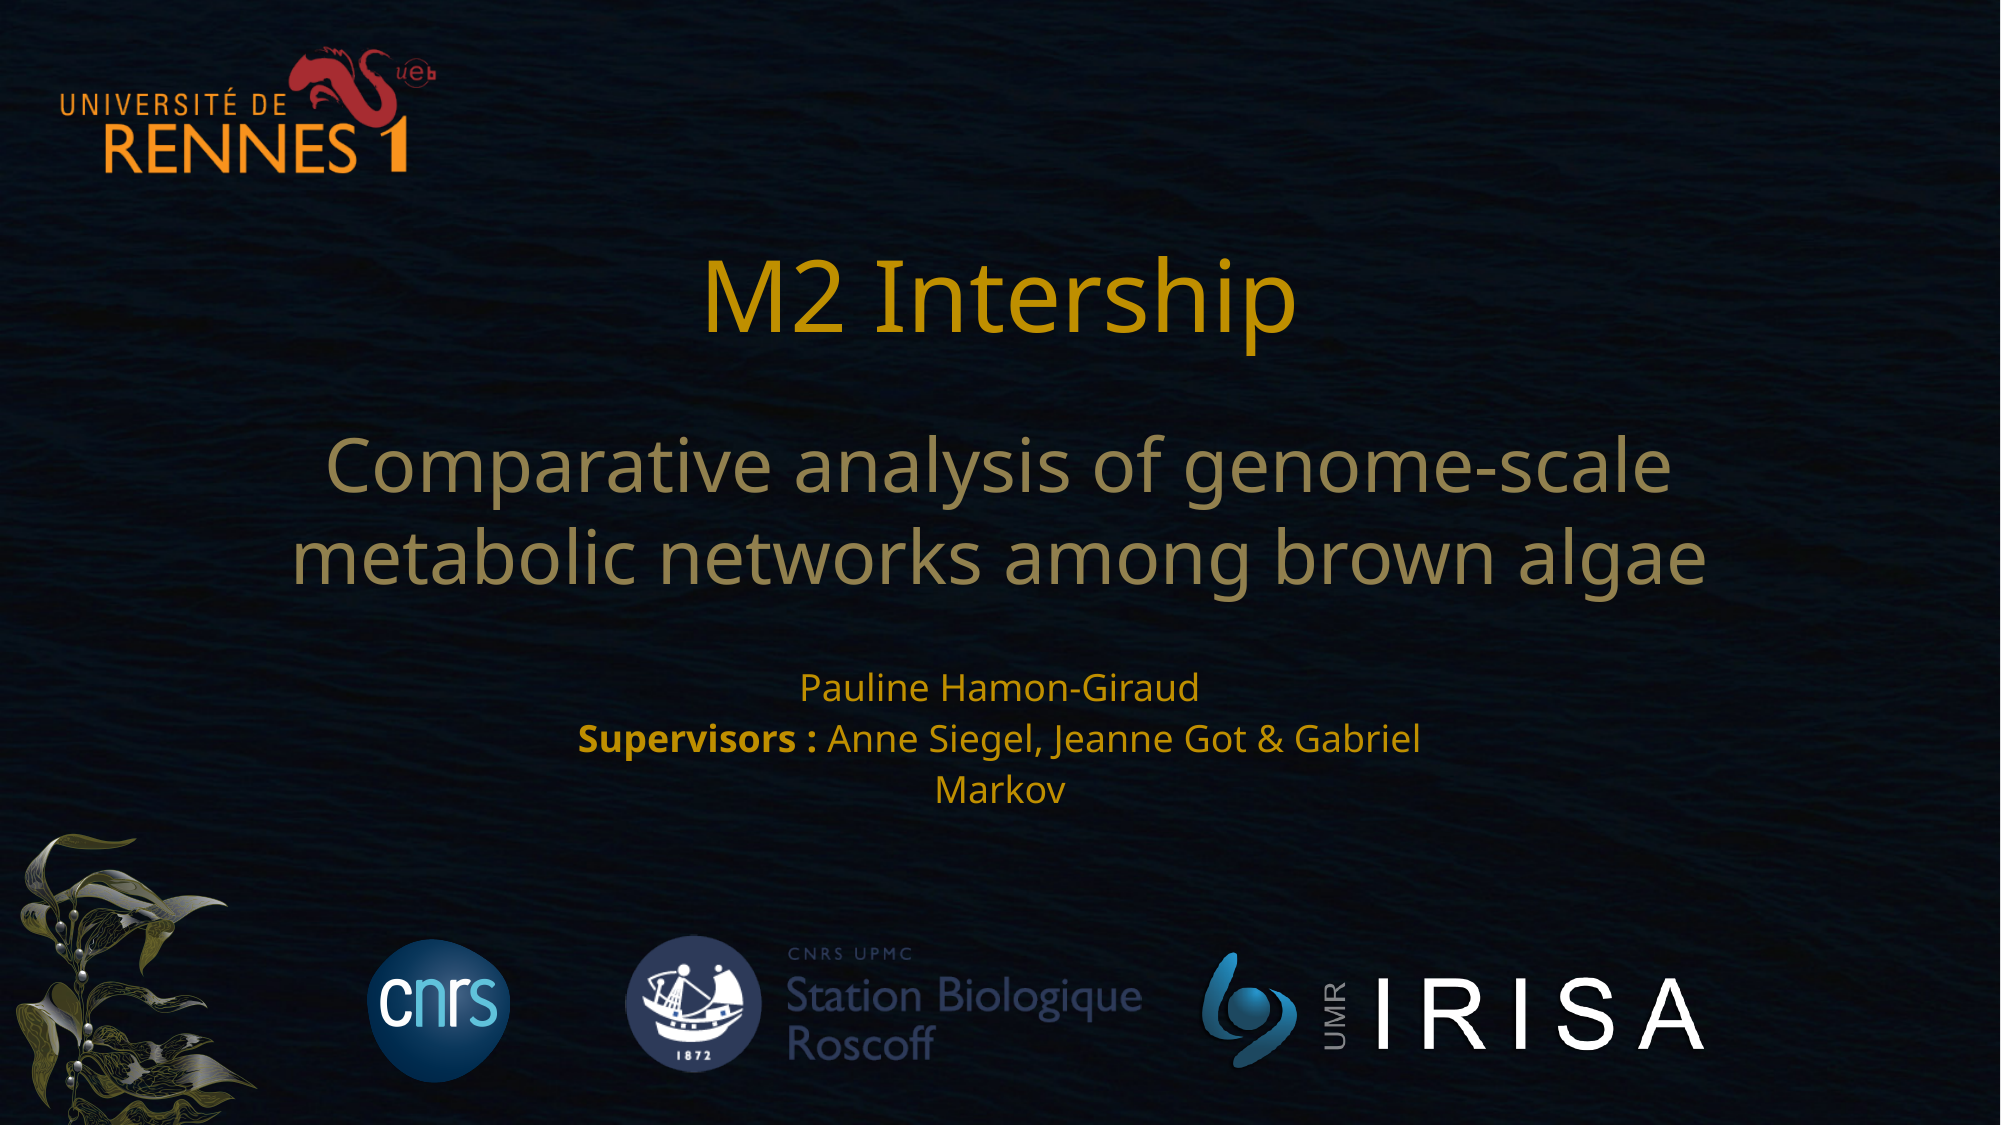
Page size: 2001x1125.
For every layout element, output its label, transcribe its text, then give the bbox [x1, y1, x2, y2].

text_box Pauline Hamon-Giraud Supervisors : Anne Siegel, Jeanne Got & Gabriel Markov [494, 617, 1506, 858]
picture [0, 0, 2001, 1125]
title M2 Intership [250, 188, 1751, 403]
subtitle Comparative analysis of genome-scale metabolic networks among brown algae [250, 403, 1751, 618]
